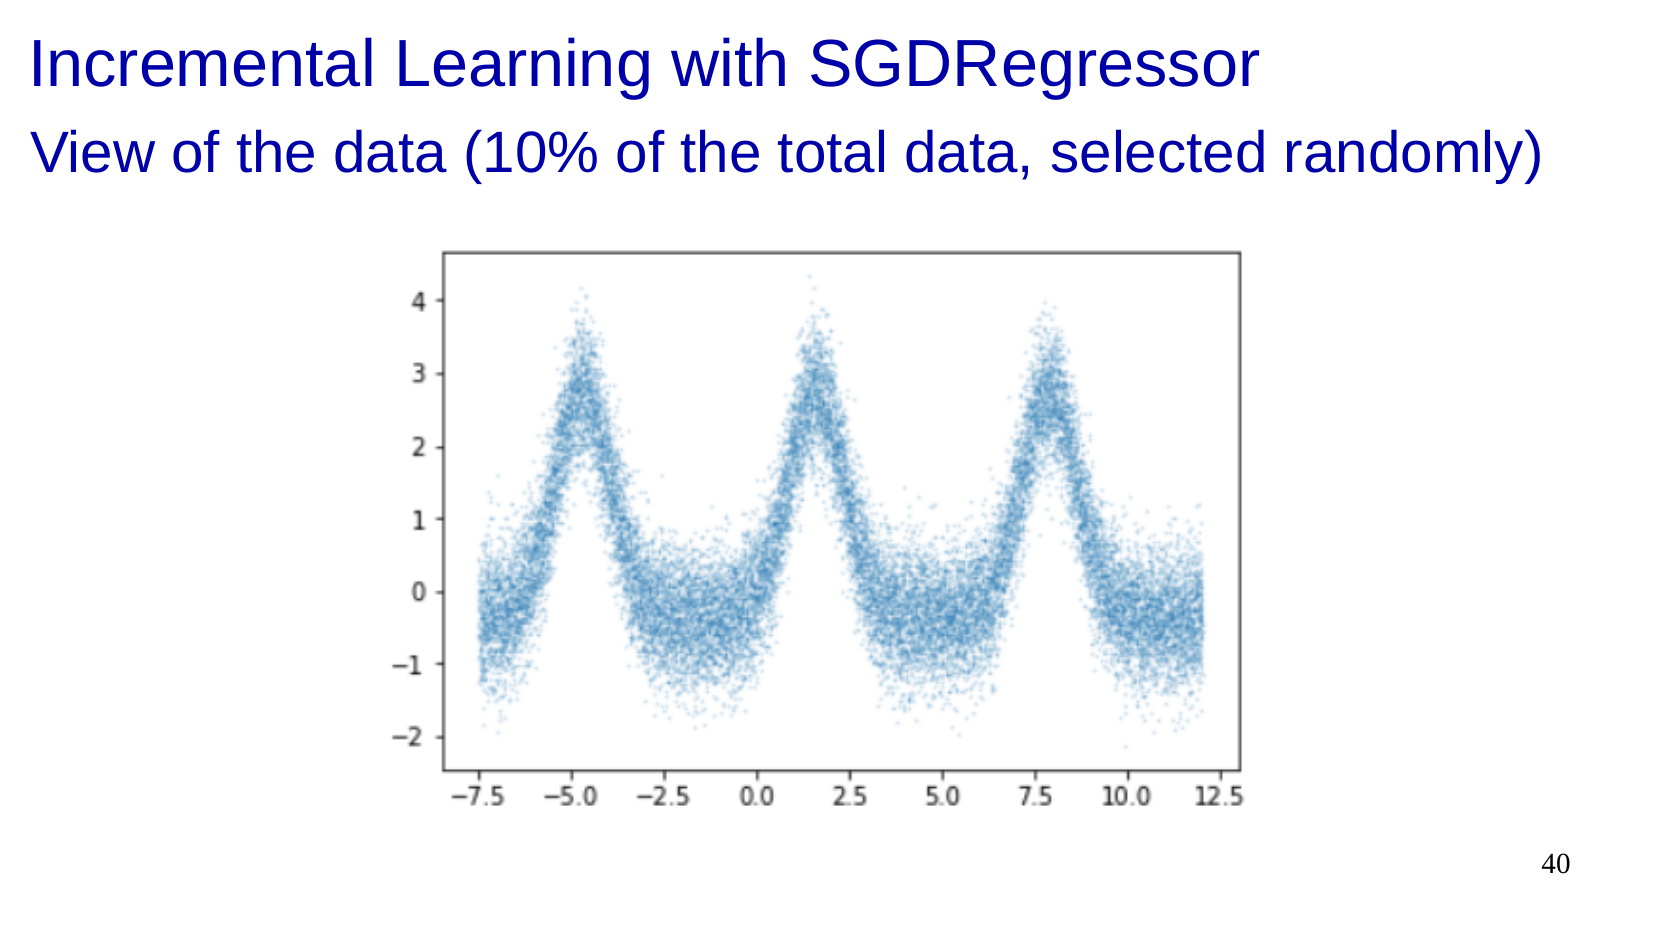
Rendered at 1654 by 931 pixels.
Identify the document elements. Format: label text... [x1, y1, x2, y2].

list View of the data (10% of the total data, selected randomly) [30, 120, 1645, 916]
picture [389, 234, 1261, 826]
title Incremental Learning with SGDRegressor [28, 21, 1626, 106]
